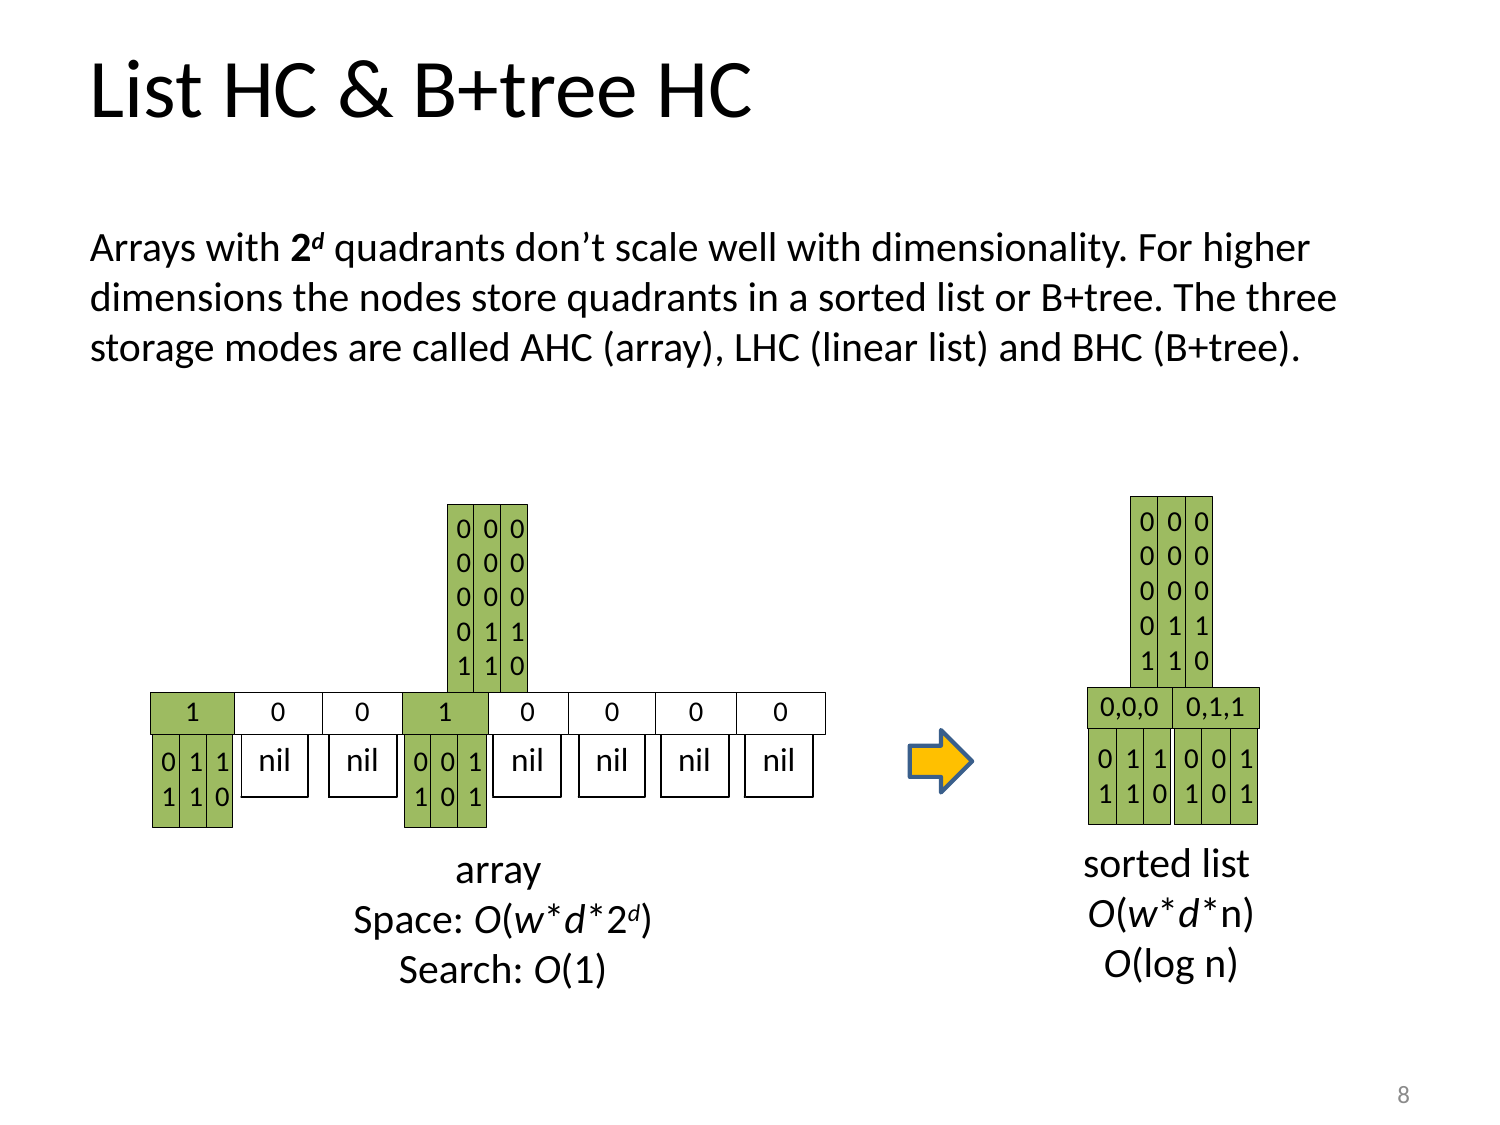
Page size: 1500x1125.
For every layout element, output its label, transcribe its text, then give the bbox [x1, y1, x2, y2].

text_box List HC & B+tree HC [75, 12, 1425, 155]
text_box <number> [1074, 1079, 1425, 1107]
picture [1083, 493, 1262, 828]
picture [146, 501, 828, 831]
text_box sorted list O(w*d*n) O(log n) [1013, 827, 1329, 1008]
text_box Arrays with 2d quadrants don’t scale well with dimensionality. For higher dimensions the nodes store quadrants in a sorted list or B+tree. The three storage modes are called AHC (array), LHC (linear list) and BHC (B+tree). [75, 212, 1425, 1038]
text_box [909, 730, 973, 793]
text_box array Space: O(w*d*2d) Search: O(1) [269, 834, 738, 1015]
